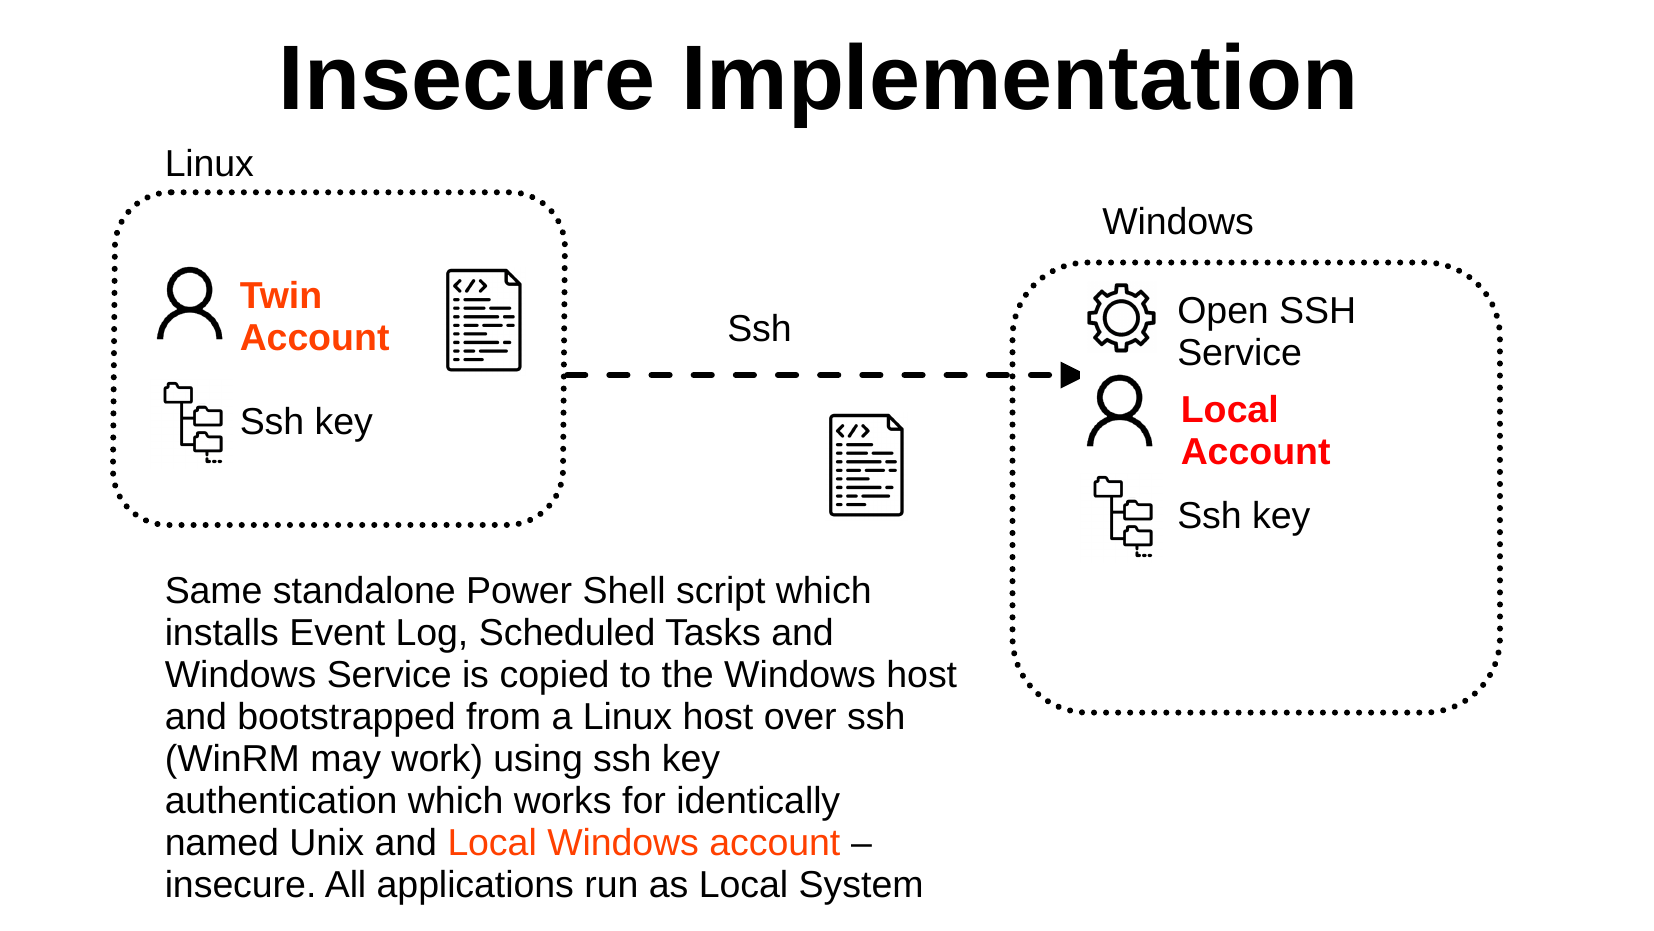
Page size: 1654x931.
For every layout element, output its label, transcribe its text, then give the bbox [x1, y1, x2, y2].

title Insecure Implementation [75, 0, 1564, 156]
text_box Windows [1087, 192, 1313, 268]
text_box Twin Account [225, 267, 451, 367]
picture [825, 412, 908, 521]
picture [150, 256, 233, 343]
picture [1080, 364, 1163, 451]
text_box Linux [150, 135, 269, 193]
picture [1087, 281, 1157, 353]
text_box Ssh key [1162, 487, 1388, 563]
text_box Open SSH Service [1162, 281, 1388, 381]
text_box Ssh [712, 300, 832, 376]
text_box [1012, 262, 1501, 713]
text_box Ssh key [225, 393, 451, 469]
text_box [112, 192, 565, 526]
picture [1080, 473, 1163, 563]
picture [442, 267, 526, 376]
text_box Local Account [1166, 380, 1392, 480]
text_box Same standalone Power Shell script which installs Event Log, Scheduled Tasks and Windows Service is copied to the Windows host and bootstrapped from a Linux host over ssh (WinRM may work) using ssh key authentication which works for identically named Unix and Local Windows account – insecure. All applications run as Local System [150, 562, 976, 914]
picture [150, 379, 233, 469]
